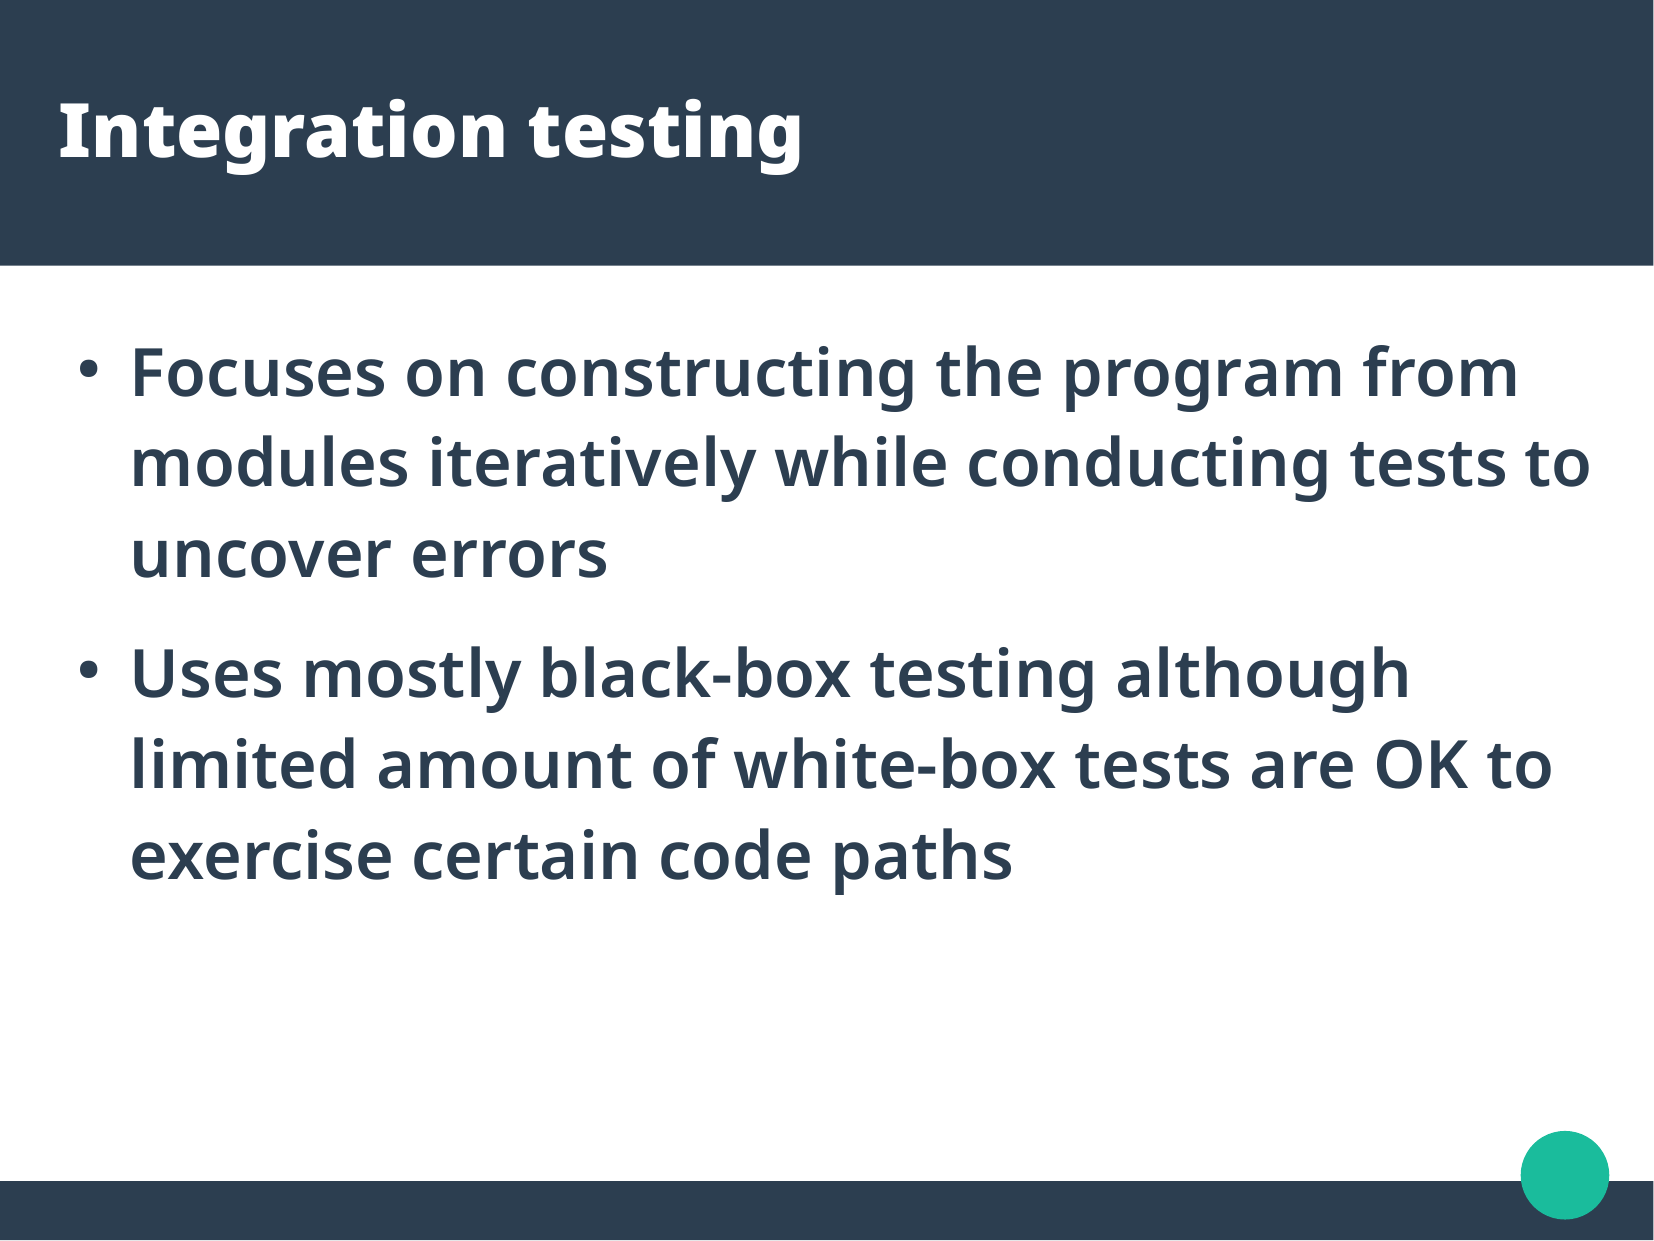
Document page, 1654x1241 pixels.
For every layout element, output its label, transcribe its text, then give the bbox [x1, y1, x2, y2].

list Focuses on constructing the program from modules iteratively while conducting tests to uncover errors Uses mostly black-box testing although limited amount of white-box tests are OK to exercise certain code paths [59, 324, 1595, 1152]
title Integration testing [59, 49, 1595, 207]
